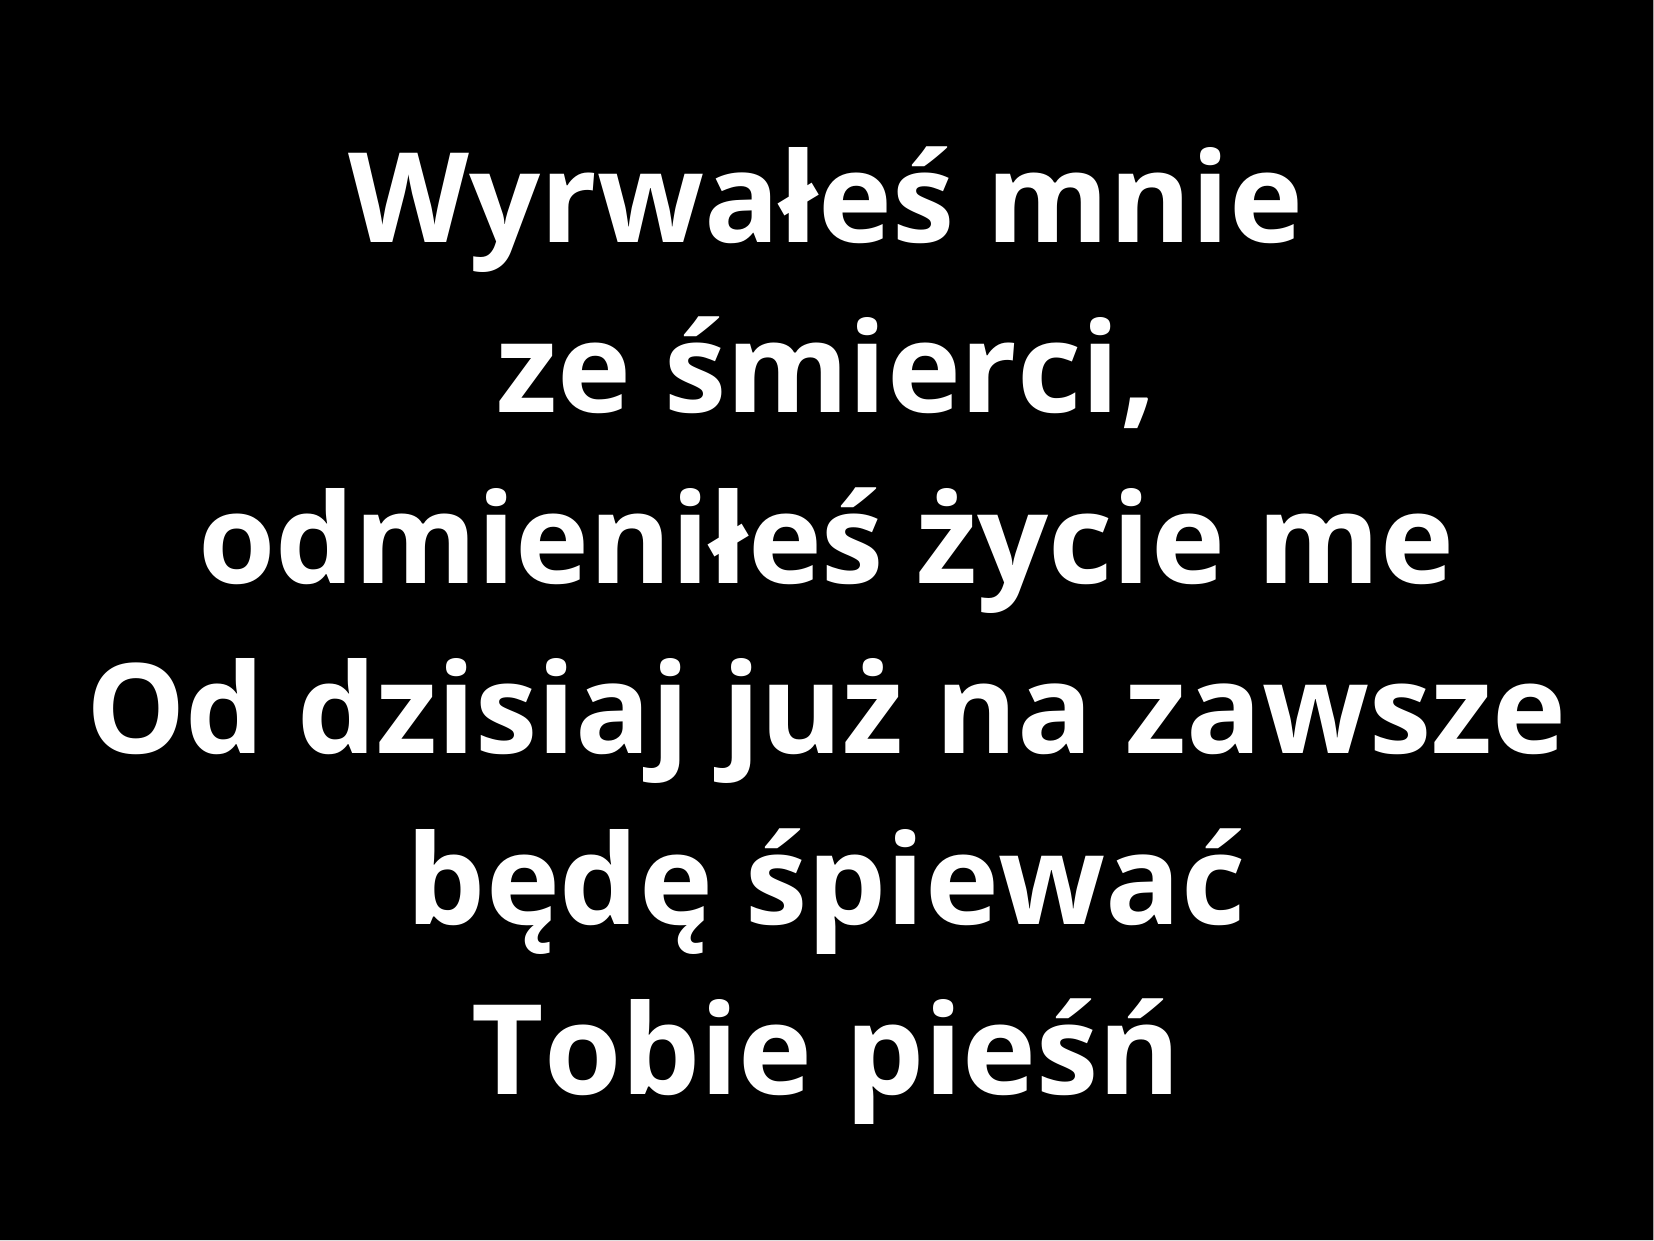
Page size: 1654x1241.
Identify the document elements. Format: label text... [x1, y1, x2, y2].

title Wyrwałeś mnie ze śmierci, odmieniłeś życie me Od dzisiaj już na zawsze będę śpiewać Tobie pieśń [0, 0, 1654, 1241]
